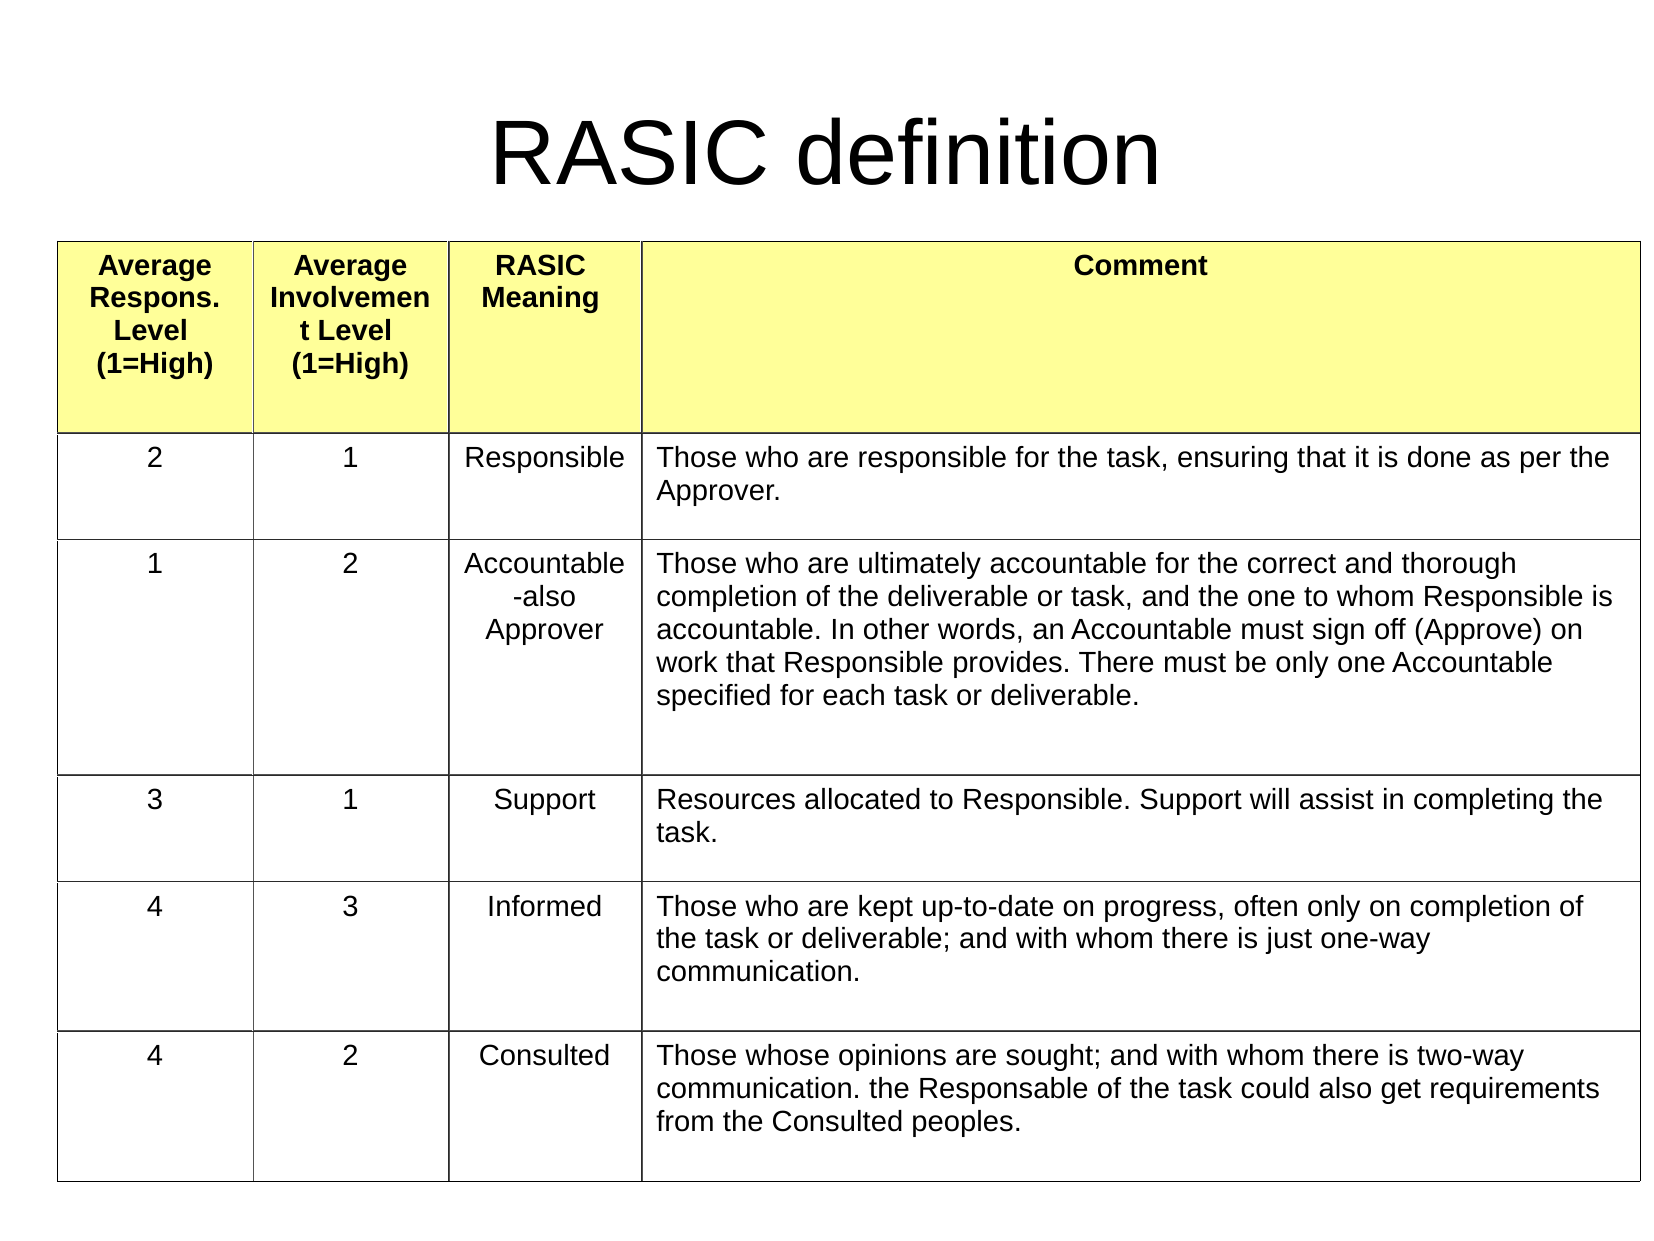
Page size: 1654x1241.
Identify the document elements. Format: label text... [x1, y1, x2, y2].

table_header Comment [643, 242, 1640, 432]
table_header RASIC Meaning [450, 242, 640, 432]
table_cell Informed [450, 883, 640, 1030]
table_header Average Involvement Level (1=High) [254, 242, 447, 432]
table_cell 3 [58, 777, 252, 881]
table_header Average Respons. Level (1=High) [58, 242, 252, 432]
table_cell 4 [58, 883, 252, 1030]
table_cell 2 [58, 435, 252, 539]
table_cell 1 [254, 777, 447, 881]
table_cell 2 [254, 1033, 447, 1181]
table_cell Resources allocated to Responsible. Support will assist in completing the task. [643, 777, 1640, 881]
table_cell 2 [254, 541, 447, 774]
table_cell Responsible [450, 435, 640, 539]
table_cell Those who are kept up-to-date on progress, often only on completion of the task or deliverable; and with whom there is just one-way communication. [643, 883, 1640, 1030]
table_cell Those who are responsible for the task, ensuring that it is done as per the Approver. [643, 435, 1640, 539]
title RASIC definition [82, 49, 1571, 241]
table_cell Accountable -also Approver [450, 541, 640, 774]
table_cell 1 [58, 541, 252, 774]
table_cell 4 [58, 1033, 252, 1181]
table_cell 3 [254, 883, 447, 1030]
table_cell Those whose opinions are sought; and with whom there is two-way communication. the Responsable of the task could also get requirements from the Consulted peoples. [643, 1033, 1640, 1181]
table_cell Support [450, 777, 640, 881]
table_cell Those who are ultimately accountable for the correct and thorough completion of the deliverable or task, and the one to whom Responsible is accountable. In other words, an Accountable must sign off (Approve) on work that Responsible provides. There must be only one Accountable specified for each task or deliverable. [643, 541, 1640, 774]
table_cell 1 [254, 435, 447, 539]
table_cell Consulted [450, 1033, 640, 1181]
